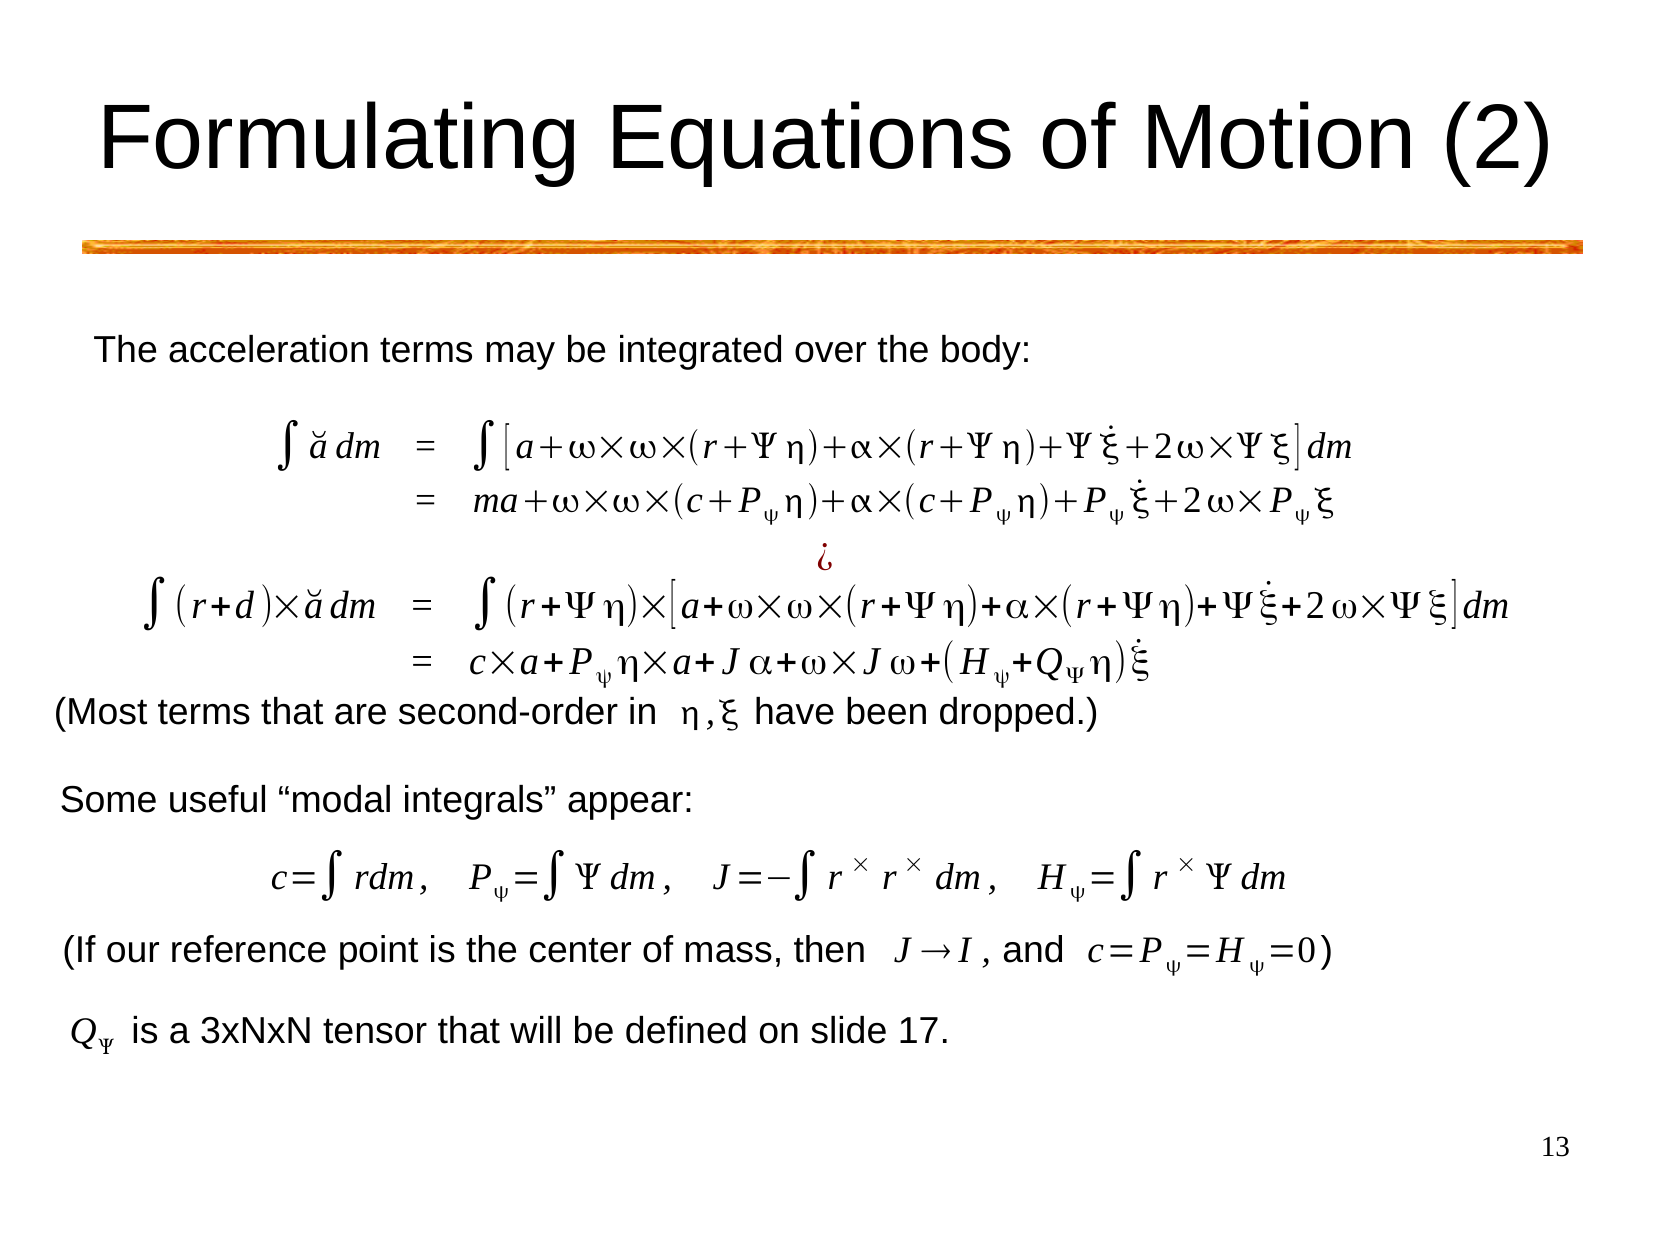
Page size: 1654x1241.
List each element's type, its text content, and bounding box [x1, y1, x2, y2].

text_box The acceleration terms may be integrated over the body: [78, 320, 1049, 378]
chart [266, 414, 1358, 529]
picture [82, 240, 1583, 254]
chart [63, 1010, 956, 1061]
text_box Some useful “modal integrals” appear: [45, 771, 711, 829]
chart [263, 848, 1293, 907]
chart [47, 541, 1516, 736]
title Formulating Equations of Motion (2) [82, 56, 1571, 218]
chart [57, 928, 1339, 979]
